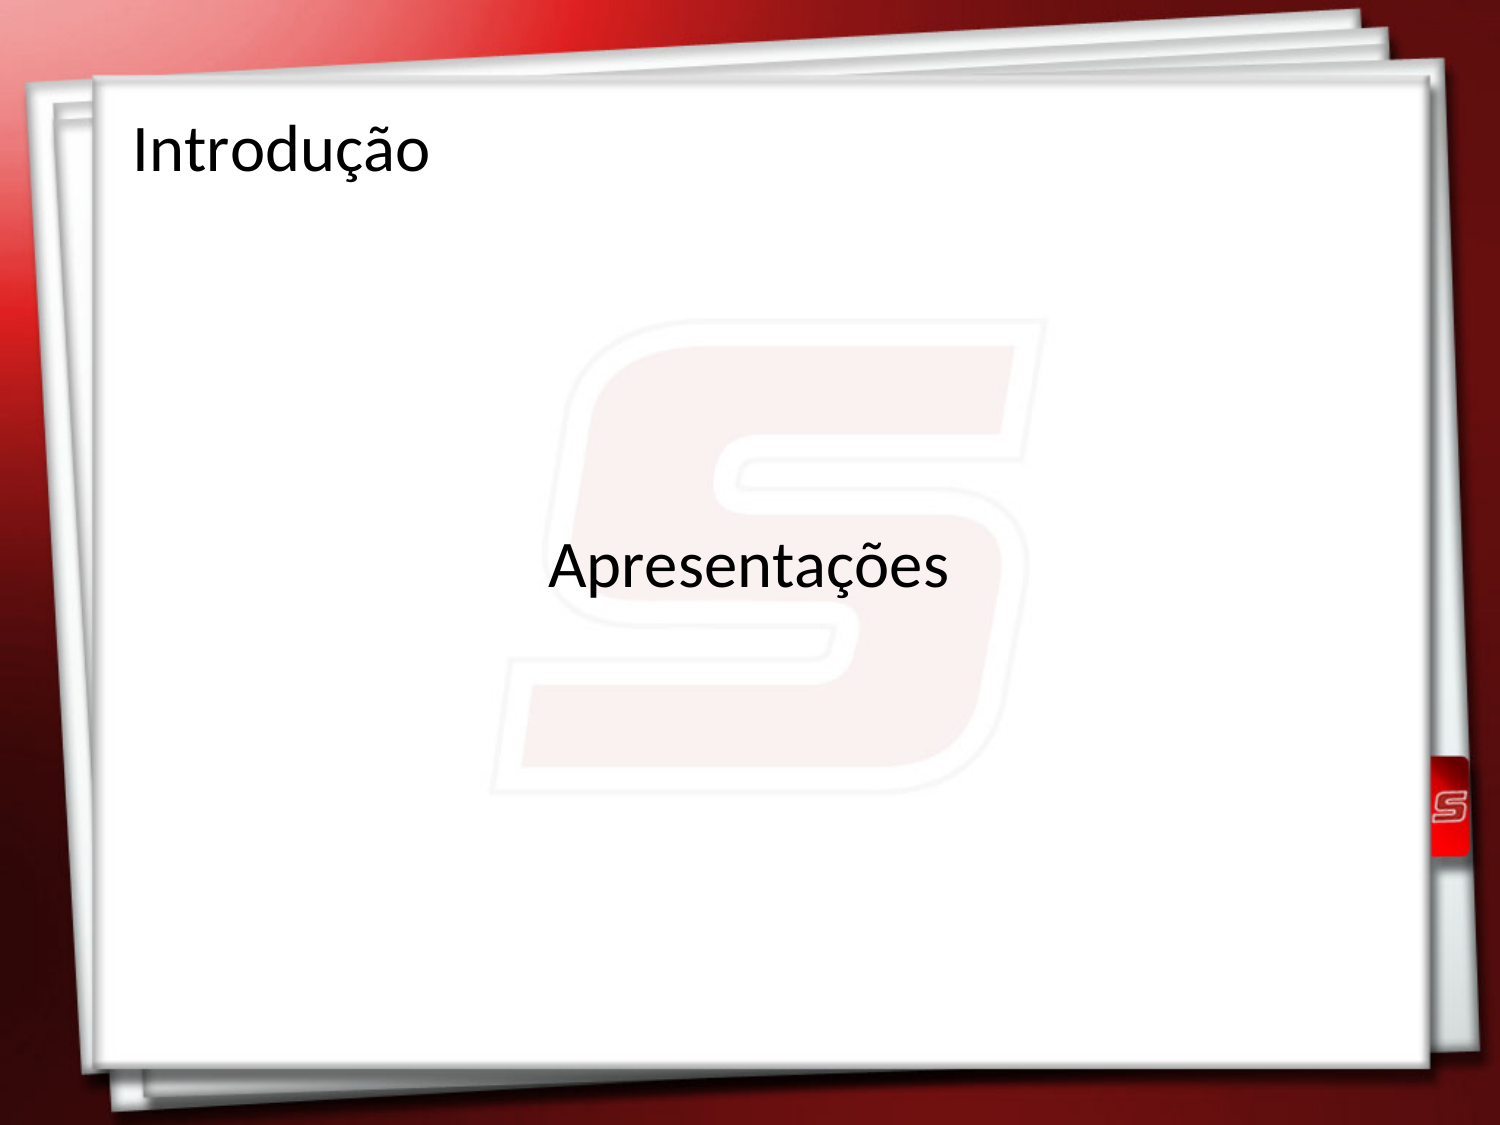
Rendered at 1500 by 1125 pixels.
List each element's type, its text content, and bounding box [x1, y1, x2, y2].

subtitle Apresentações [75, 484, 1423, 638]
title Introdução [118, 33, 1394, 257]
picture [0, 0, 1500, 1125]
